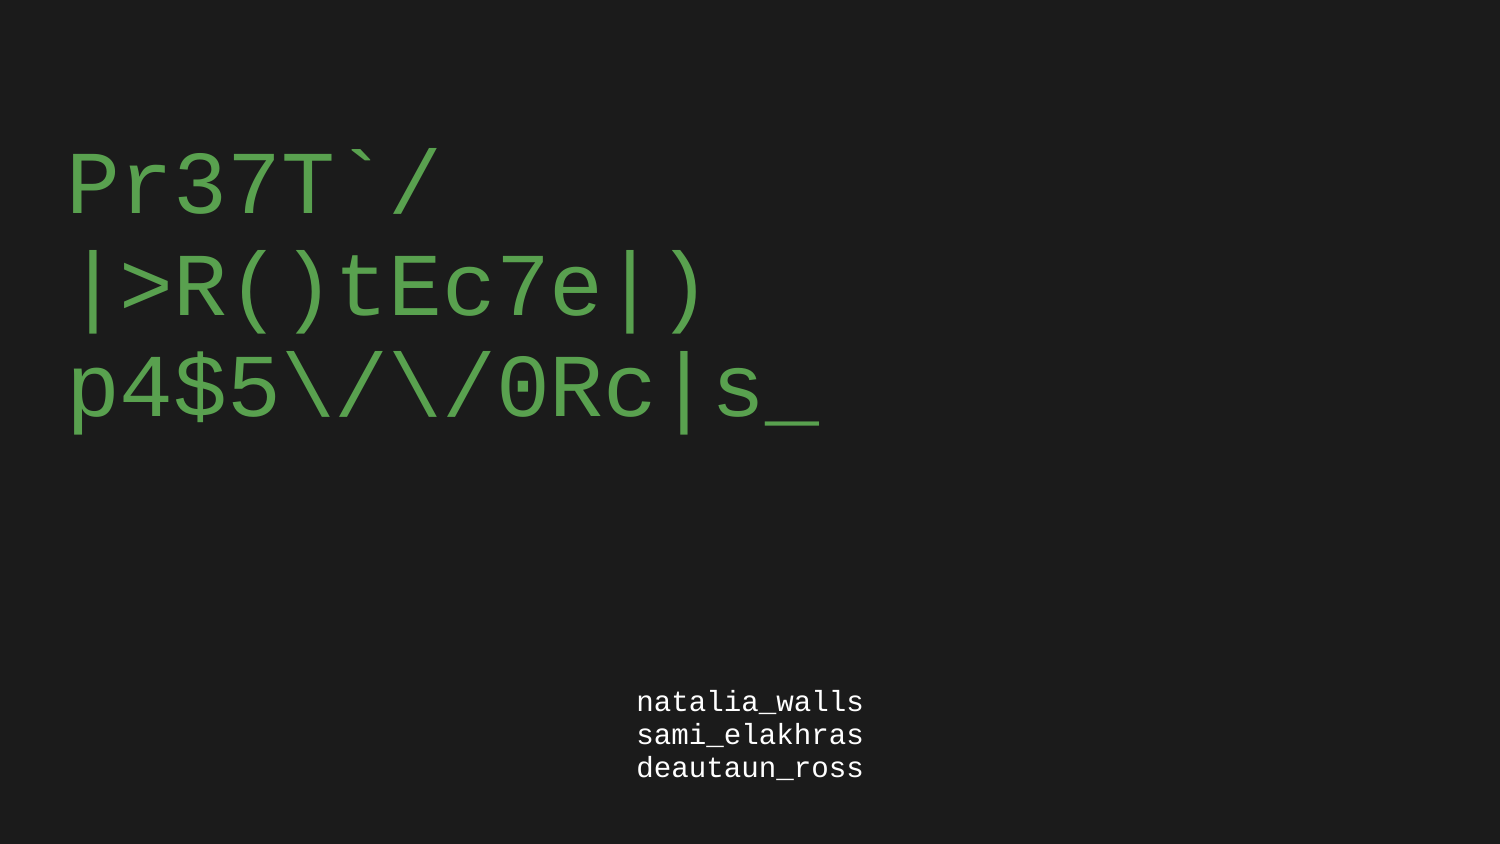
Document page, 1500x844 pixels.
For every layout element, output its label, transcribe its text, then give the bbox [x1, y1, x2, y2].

subtitle natalia_walls sami_elakhras deautaun_ross [51, 672, 1449, 803]
title Pr37T`/ |>R()tEc7e|) p4$5\/\/0Rc|s_ [51, 122, 1449, 459]
